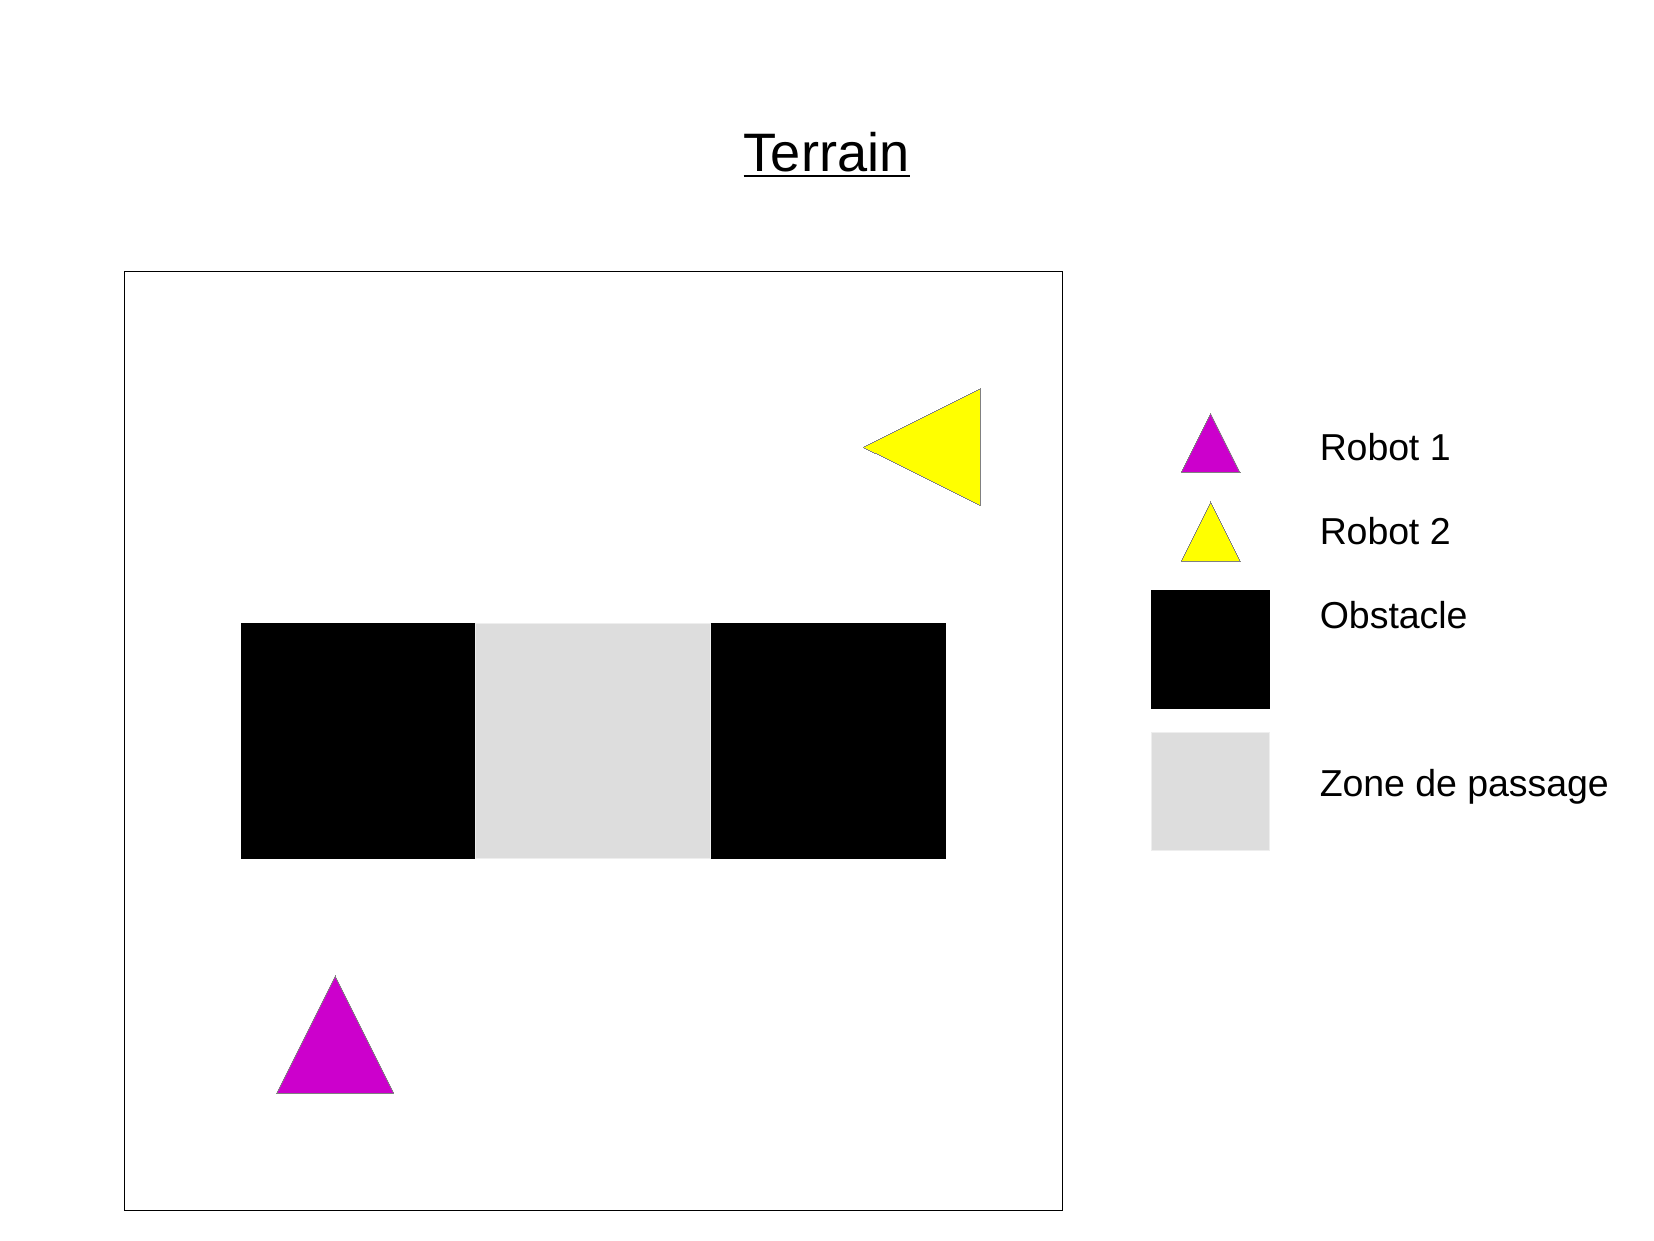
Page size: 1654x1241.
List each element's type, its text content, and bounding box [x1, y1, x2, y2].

title Terrain [82, 49, 1571, 257]
text_box [1151, 590, 1270, 709]
text_box [1181, 413, 1241, 473]
text_box [276, 975, 394, 1094]
text_box [863, 388, 981, 506]
text_box [1151, 732, 1270, 851]
text_box [1181, 501, 1241, 562]
text_box [241, 623, 946, 859]
text_box Robot 1 Robot 2 Obstacle Zone de passage [1305, 419, 1625, 857]
